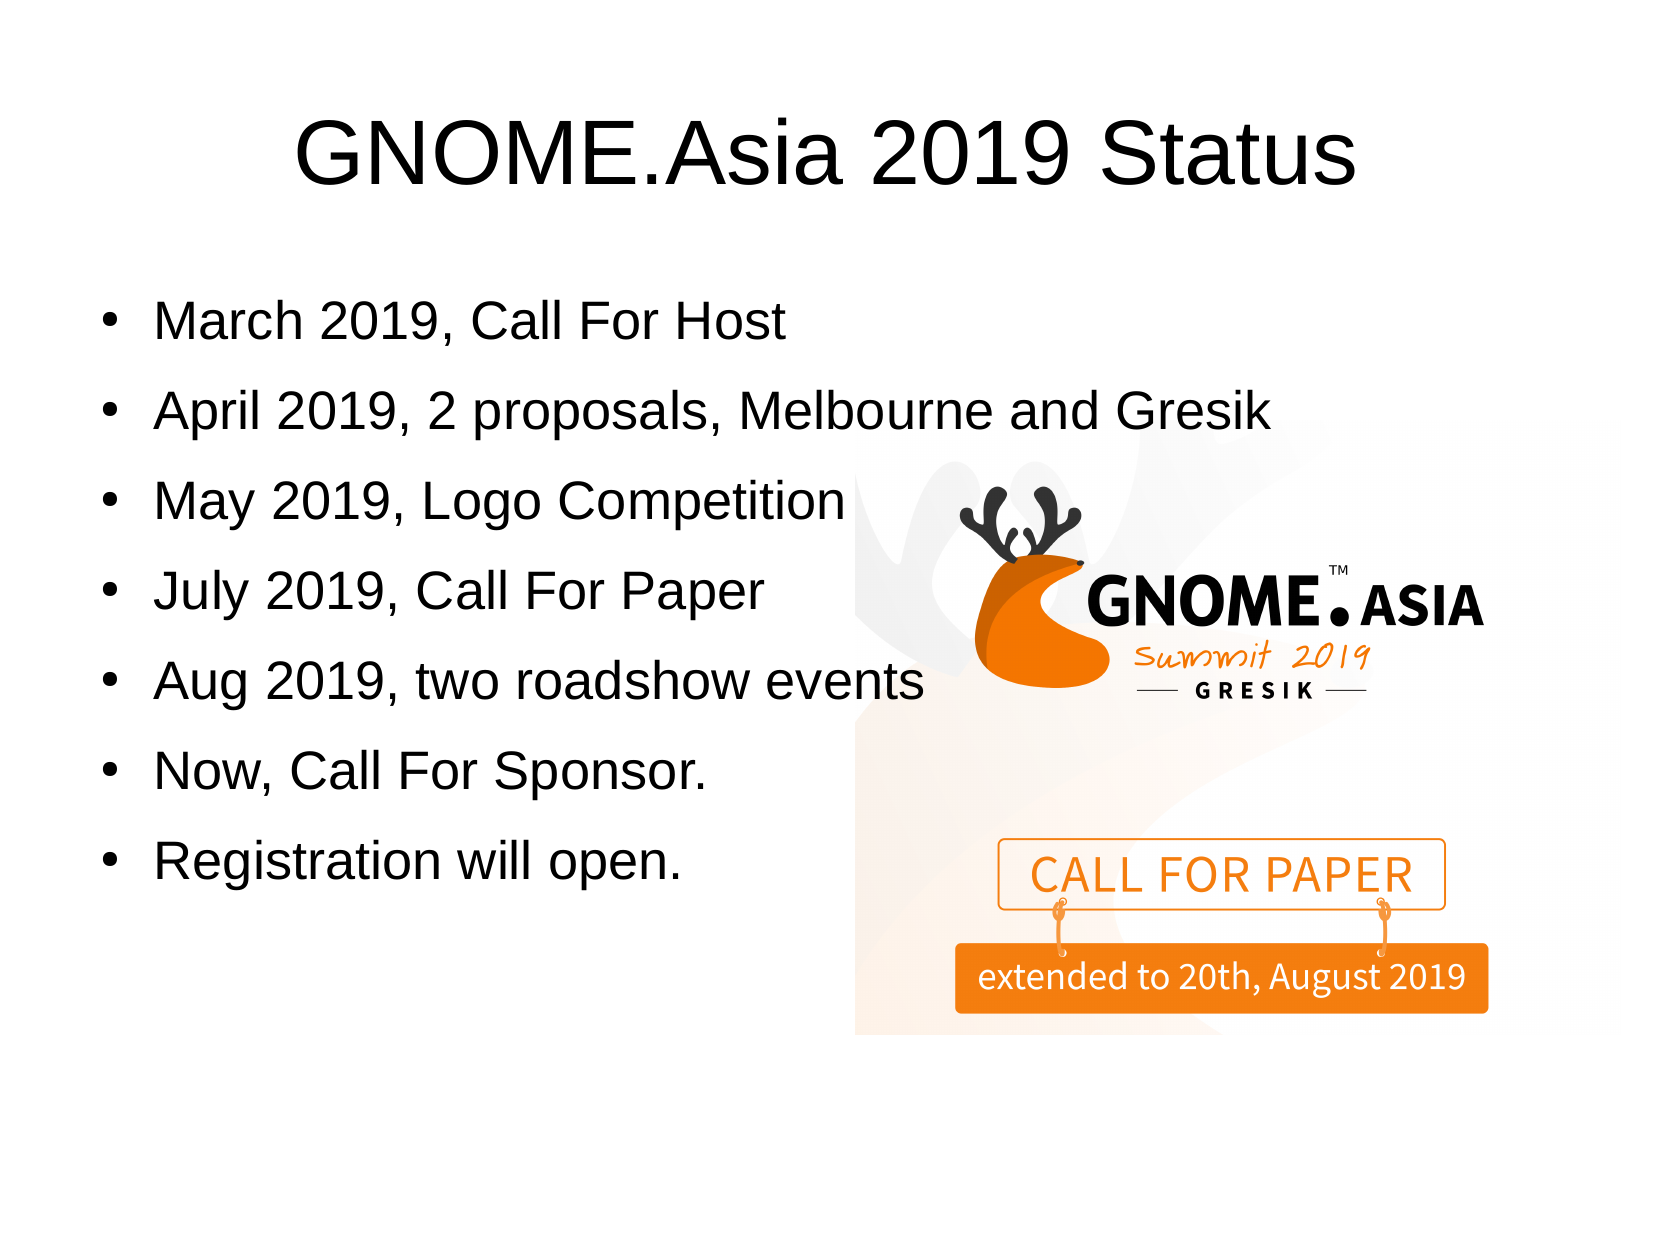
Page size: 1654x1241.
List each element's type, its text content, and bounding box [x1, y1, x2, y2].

title GNOME.Asia 2019 Status [82, 49, 1571, 257]
list March 2019, Call For Host April 2019, 2 proposals, Melbourne and Gresik May 2019, Logo Competition July 2019, Call For Paper Aug 2019, two roadshow events Now, Call For Sponsor. Registration will open. [82, 290, 1571, 1010]
picture [855, 420, 1621, 1036]
